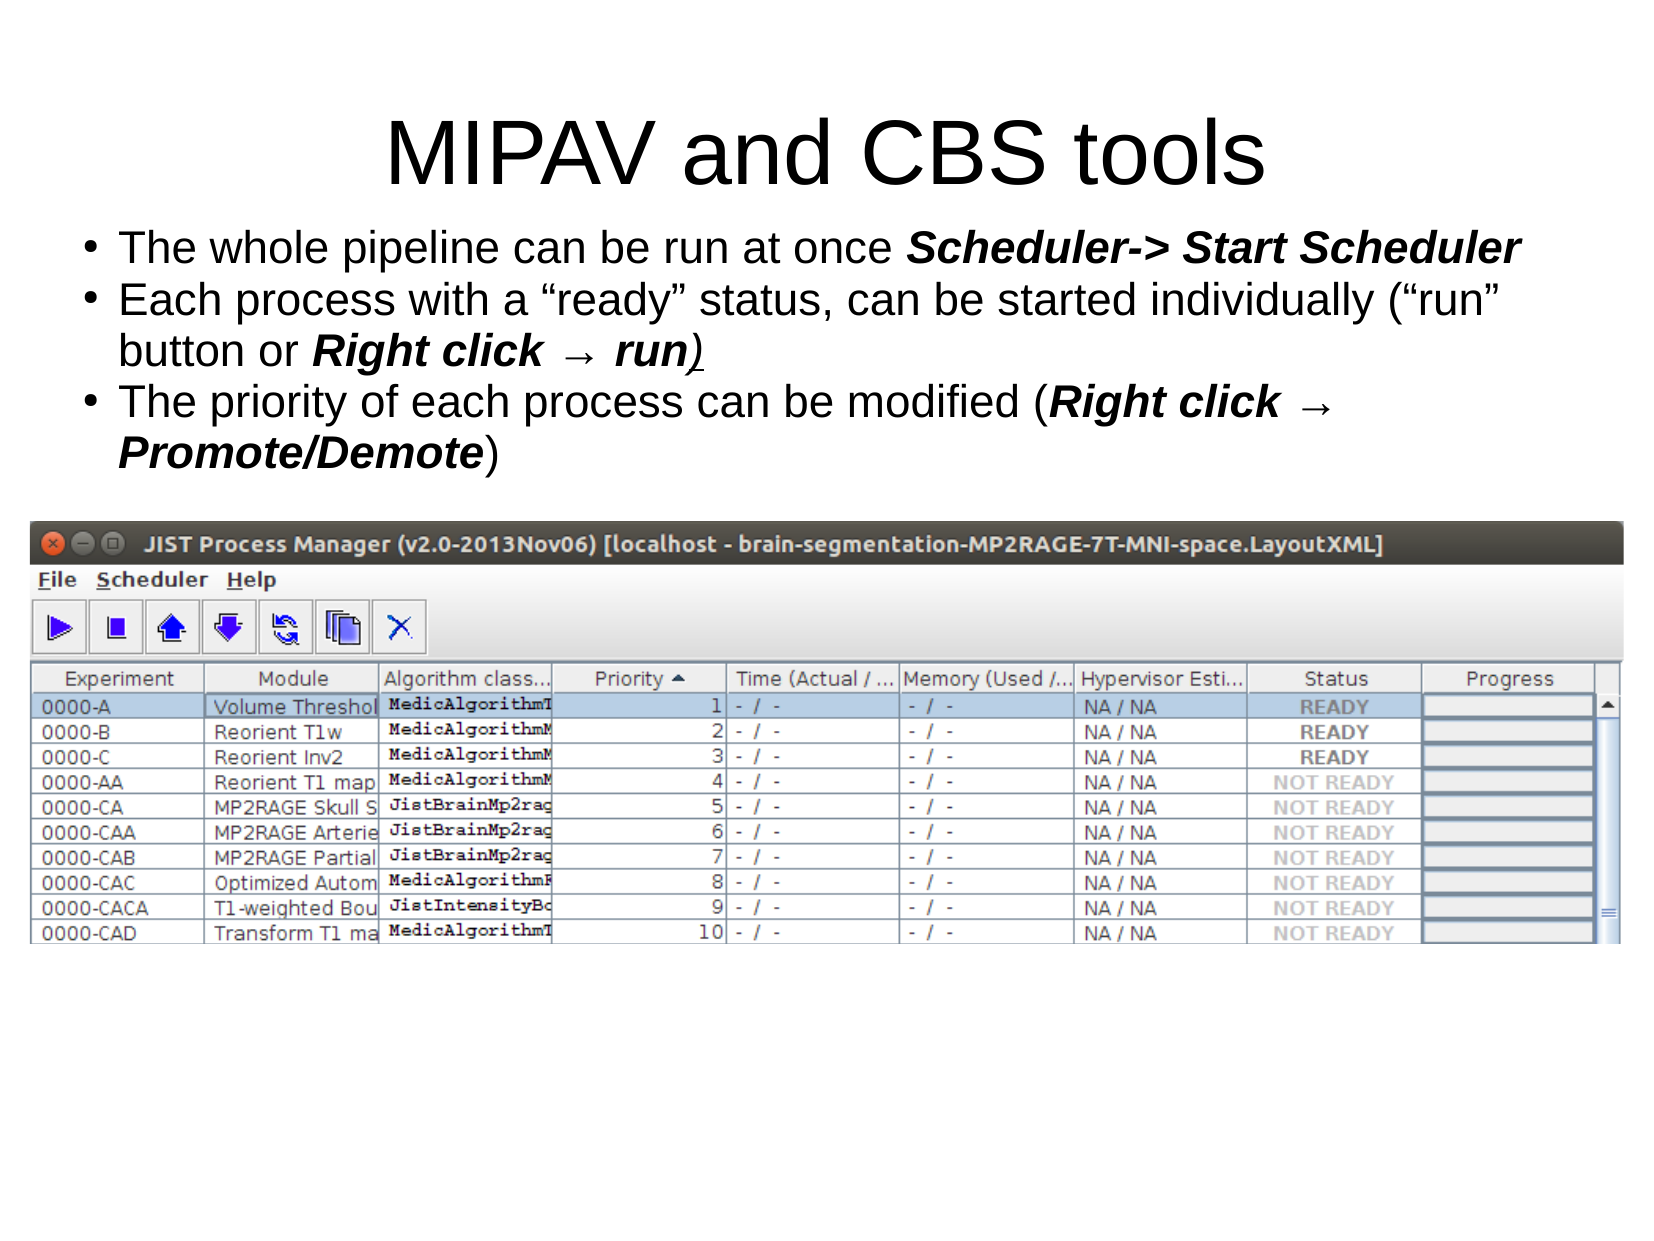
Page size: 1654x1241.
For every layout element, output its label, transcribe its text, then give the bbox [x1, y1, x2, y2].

title MIPAV and CBS tools [82, 49, 1571, 217]
text_box The whole pipeline can be run at once Scheduler-> Start Scheduler Each process with a “ready” status, can be started individually (“run” button or Right click → run) The priority of each process can be modified (Right click → Promote/Demote) [82, 217, 1571, 484]
picture [29, 521, 1624, 944]
